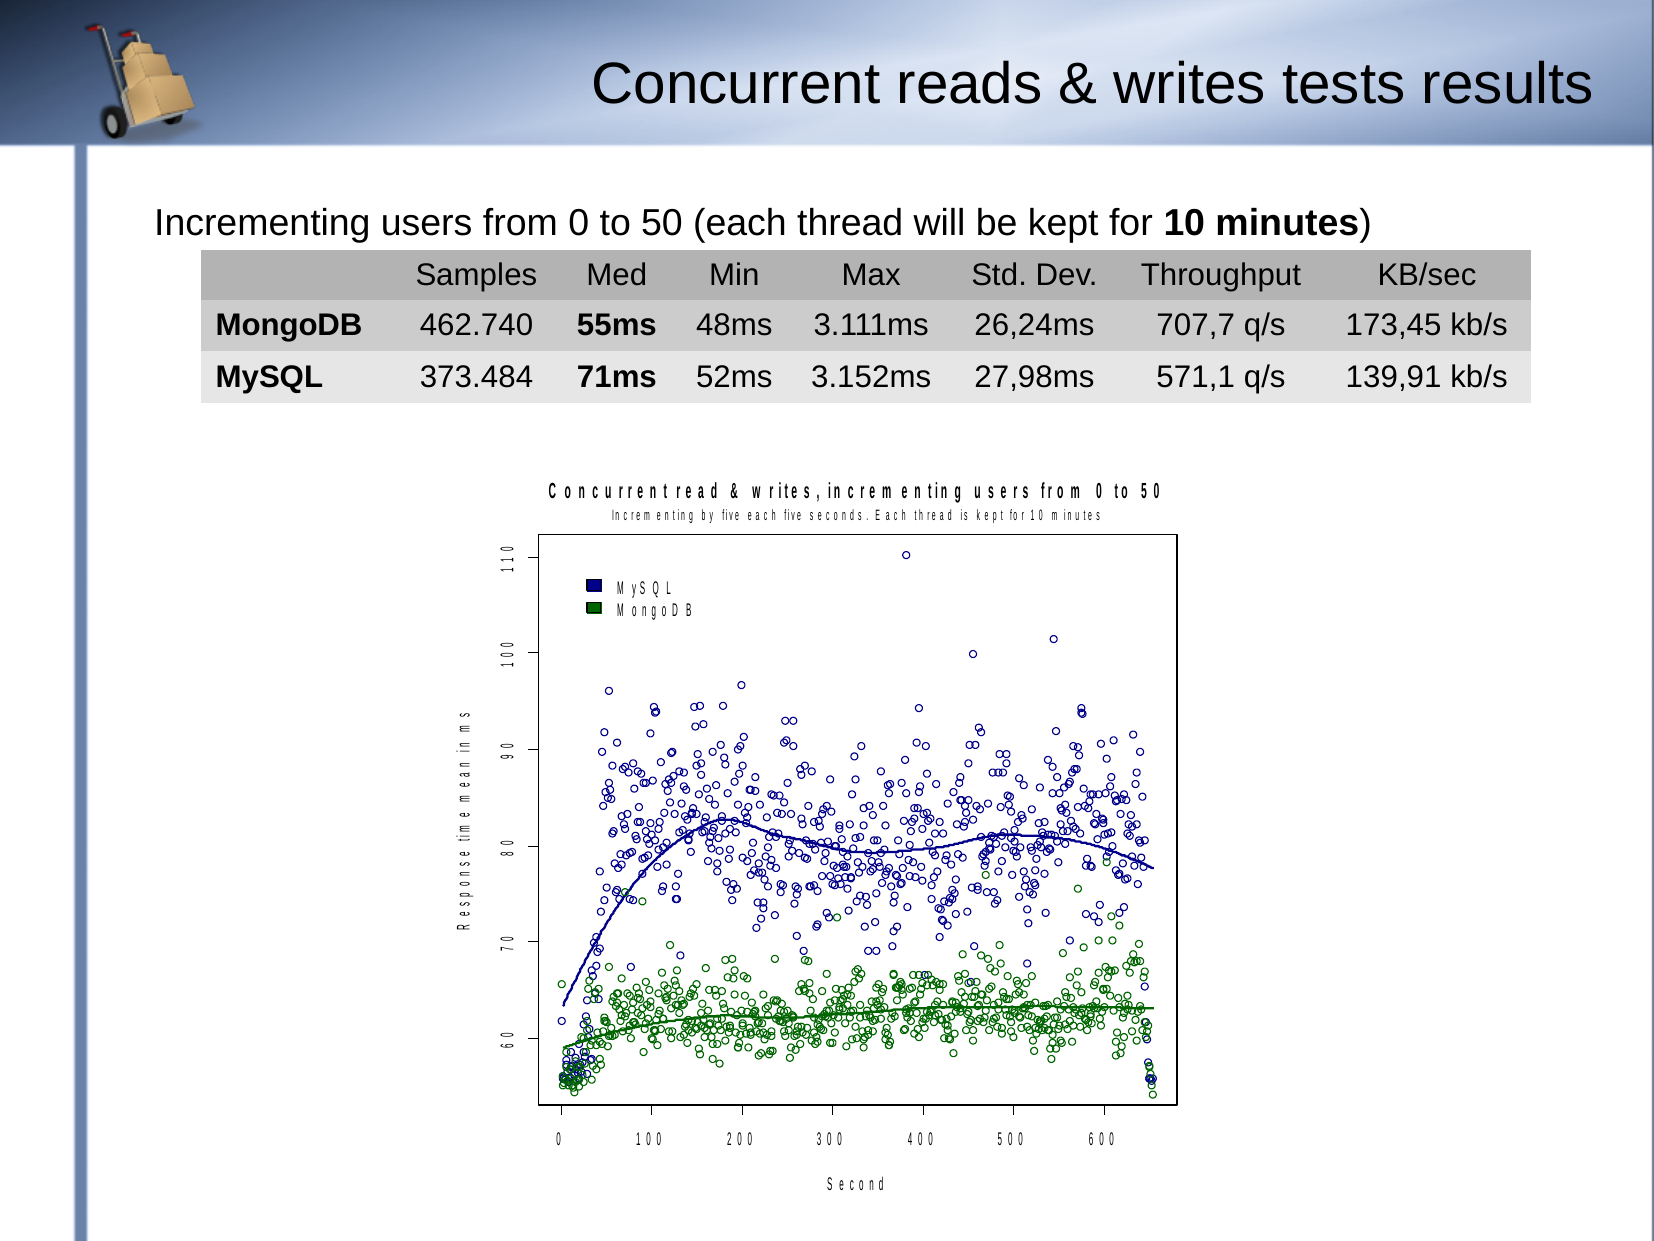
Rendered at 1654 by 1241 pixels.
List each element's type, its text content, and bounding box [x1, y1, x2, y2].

table_cell 707,7 q/s [1119, 300, 1323, 351]
table_cell 571,1 q/s [1119, 351, 1323, 403]
table_cell 173,45 kb/s [1323, 300, 1531, 351]
title Concurrent reads & writes tests results [213, 49, 1596, 118]
table_cell 55ms [558, 300, 676, 351]
table_header Max [793, 250, 950, 300]
table_cell 26,24ms [950, 300, 1119, 351]
table_cell 3.111ms [793, 300, 950, 351]
table_cell MongoDB [201, 300, 396, 351]
table_header [201, 250, 396, 300]
picture [0, 0, 1654, 1241]
table_header KB/sec [1323, 250, 1531, 300]
table_cell MySQL [201, 351, 396, 403]
list Incrementing users from 0 to 50 (each thread will be kept for 10 minutes) [154, 180, 1596, 1146]
table_header Throughput [1119, 250, 1323, 300]
table_cell 27,98ms [950, 351, 1119, 403]
table_header Samples [396, 250, 558, 300]
table_header Min [676, 250, 793, 300]
table_cell 462.740 [396, 300, 558, 351]
table_header Med [558, 250, 676, 300]
table_cell 373.484 [396, 351, 558, 403]
table_cell 3.152ms [793, 351, 950, 403]
table_cell 48ms [676, 300, 793, 351]
table_header Std. Dev. [950, 250, 1119, 300]
table_cell 139,91 kb/s [1323, 351, 1531, 403]
table_cell 52ms [676, 351, 793, 403]
table_cell 71ms [558, 351, 676, 403]
